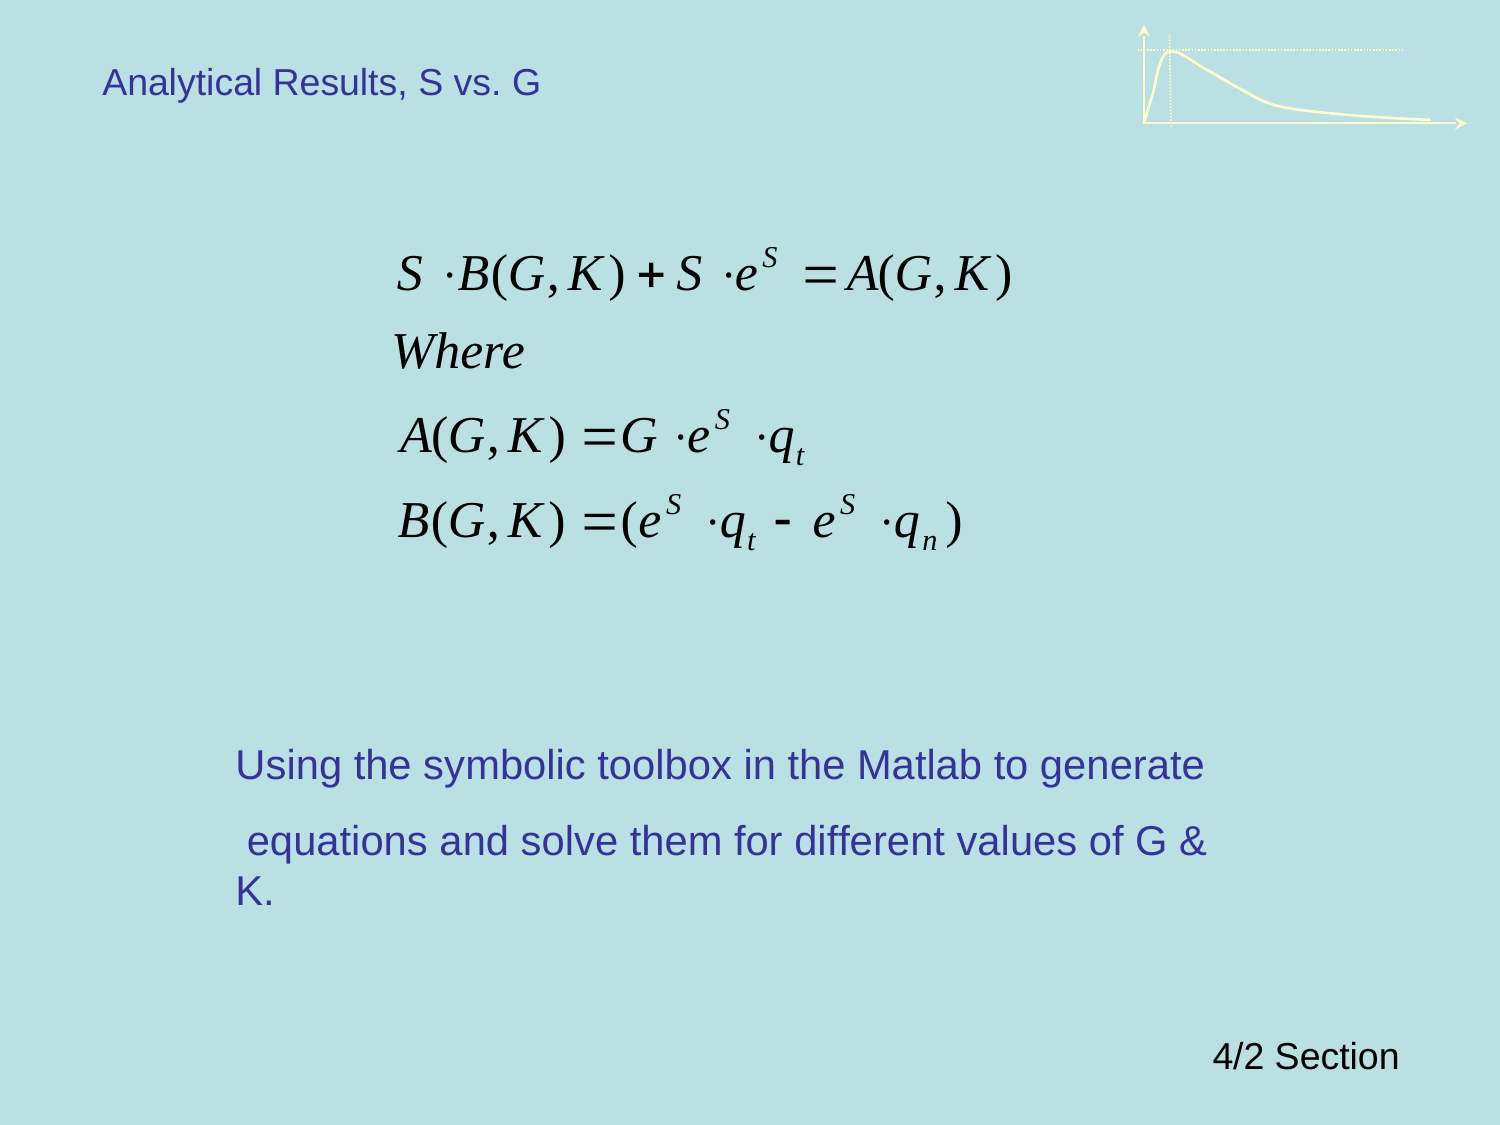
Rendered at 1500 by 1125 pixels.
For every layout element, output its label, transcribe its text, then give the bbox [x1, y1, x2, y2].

text_box Analytical Results, S vs. G [87, 49, 603, 111]
chart [388, 234, 1020, 562]
text_box Using the symbolic toolbox in the Matlab to generate equations and solve them for different values of G & K. [220, 729, 1271, 922]
